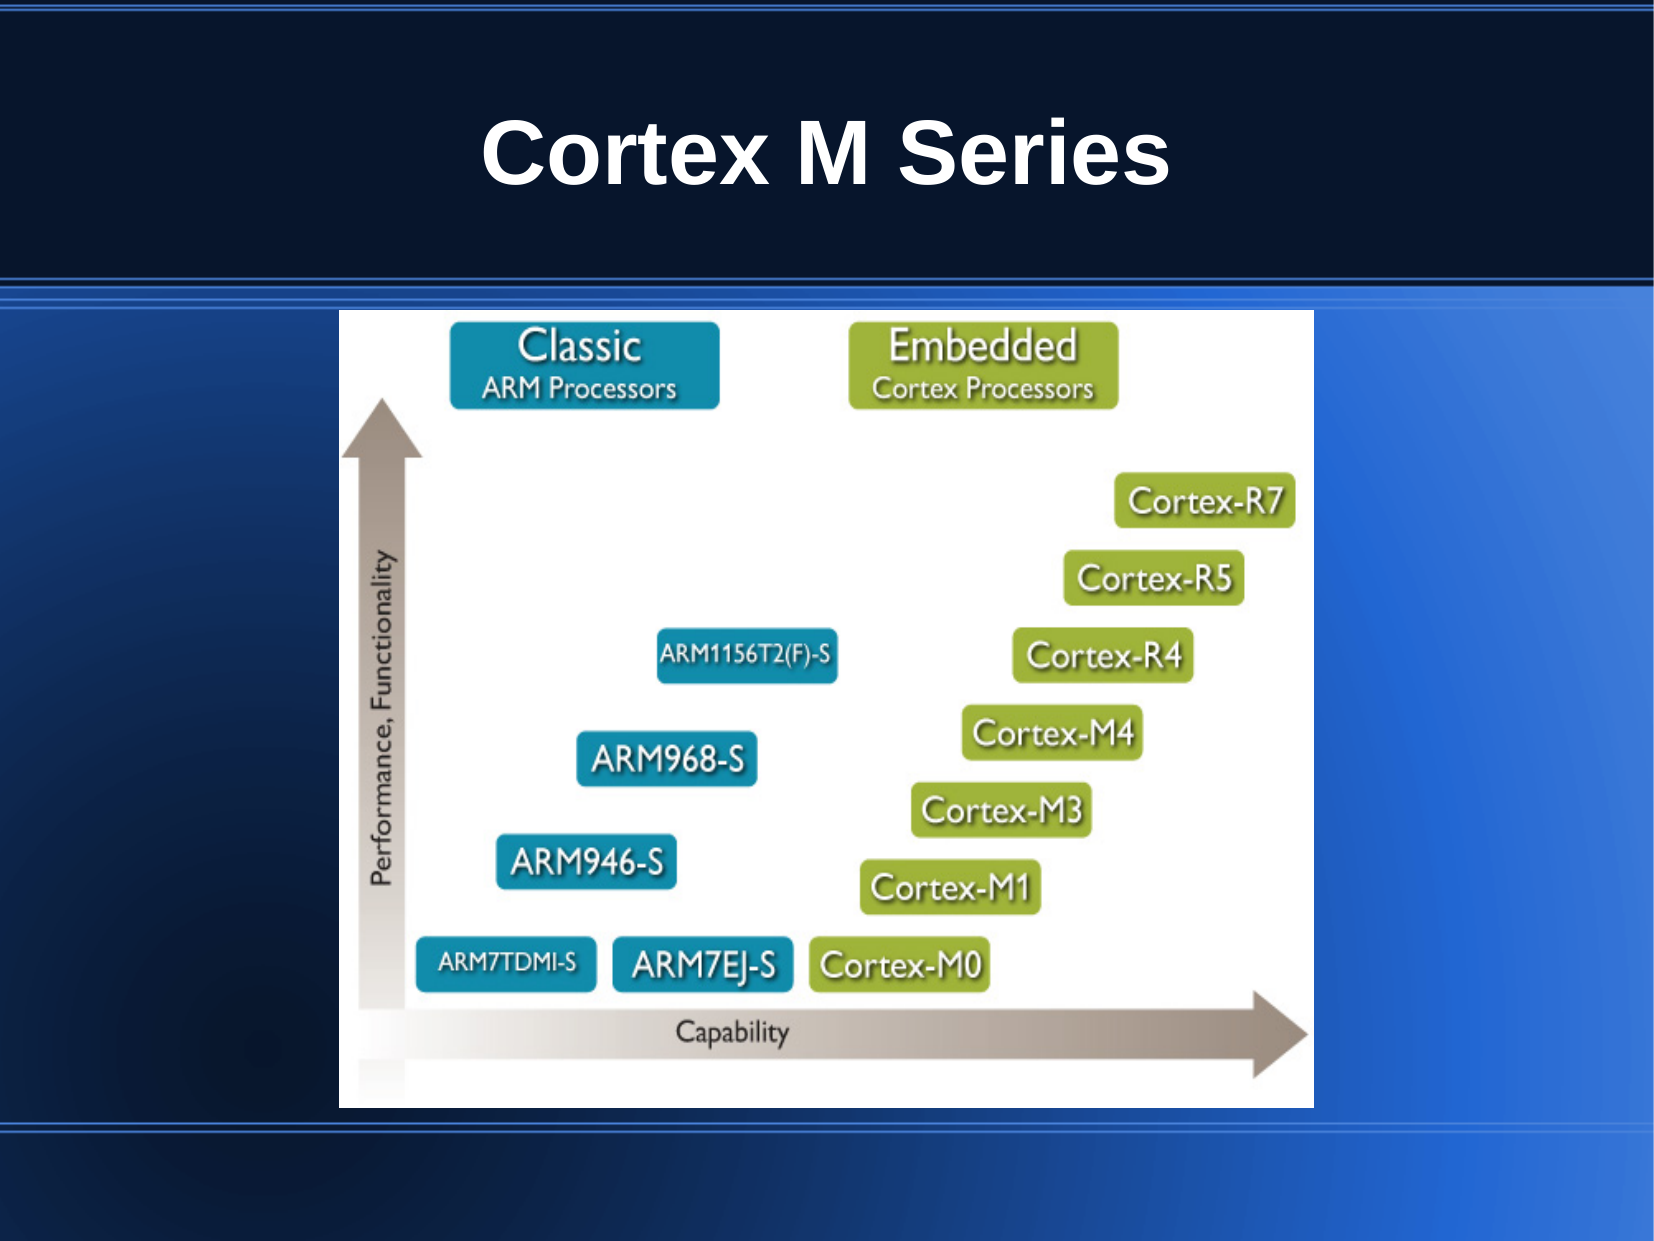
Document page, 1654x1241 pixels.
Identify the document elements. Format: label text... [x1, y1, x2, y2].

title Cortex M Series [82, 49, 1571, 257]
picture [0, 0, 1654, 1241]
